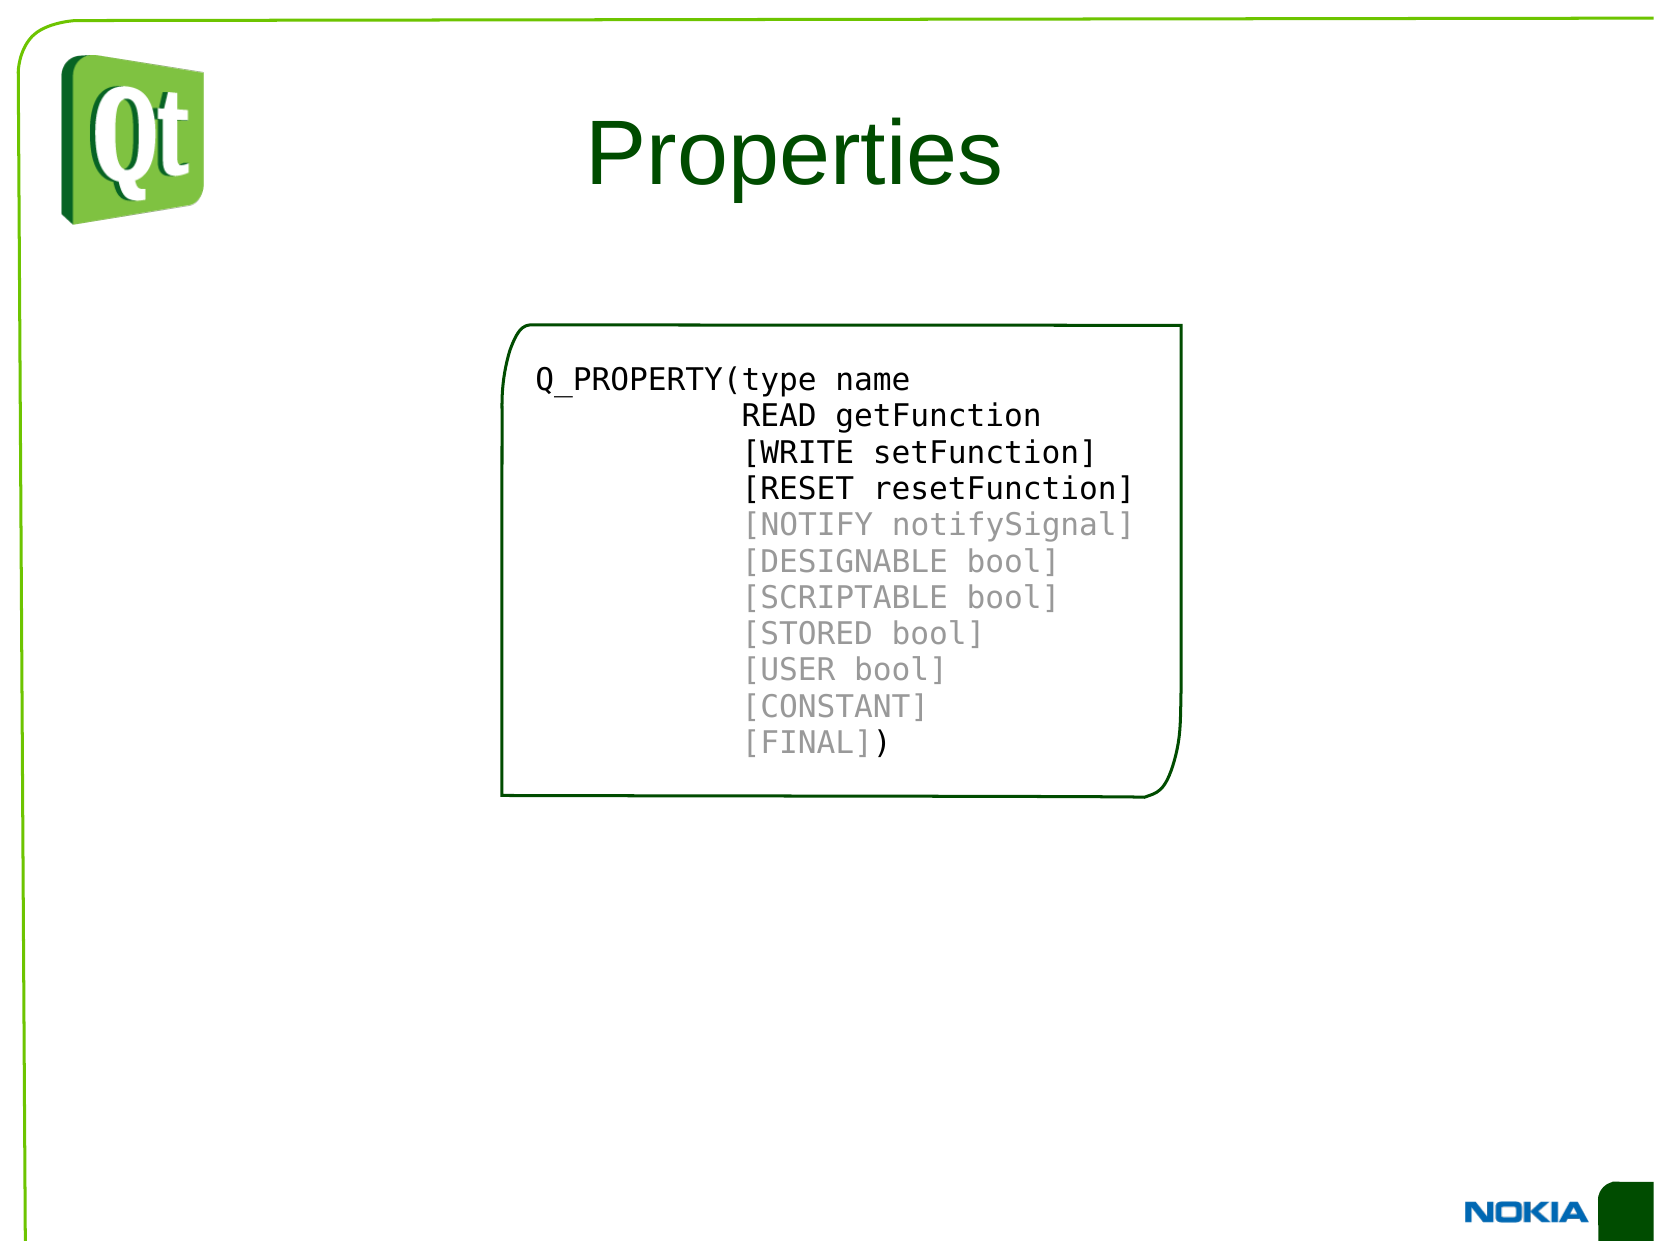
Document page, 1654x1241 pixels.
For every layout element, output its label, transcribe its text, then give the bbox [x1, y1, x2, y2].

picture [1465, 1201, 1589, 1223]
text_box Q_PROPERTY(type name READ getFunction [WRITE setFunction] [RESET resetFunction] [NOTIFY notifySignal] [DESIGNABLE bool] [SCRIPTABLE bool] [STORED bool] [USER bool] [CONSTANT] [FINAL]) [504, 354, 1153, 769]
picture [61, 55, 204, 225]
title Properties [257, 49, 1333, 257]
